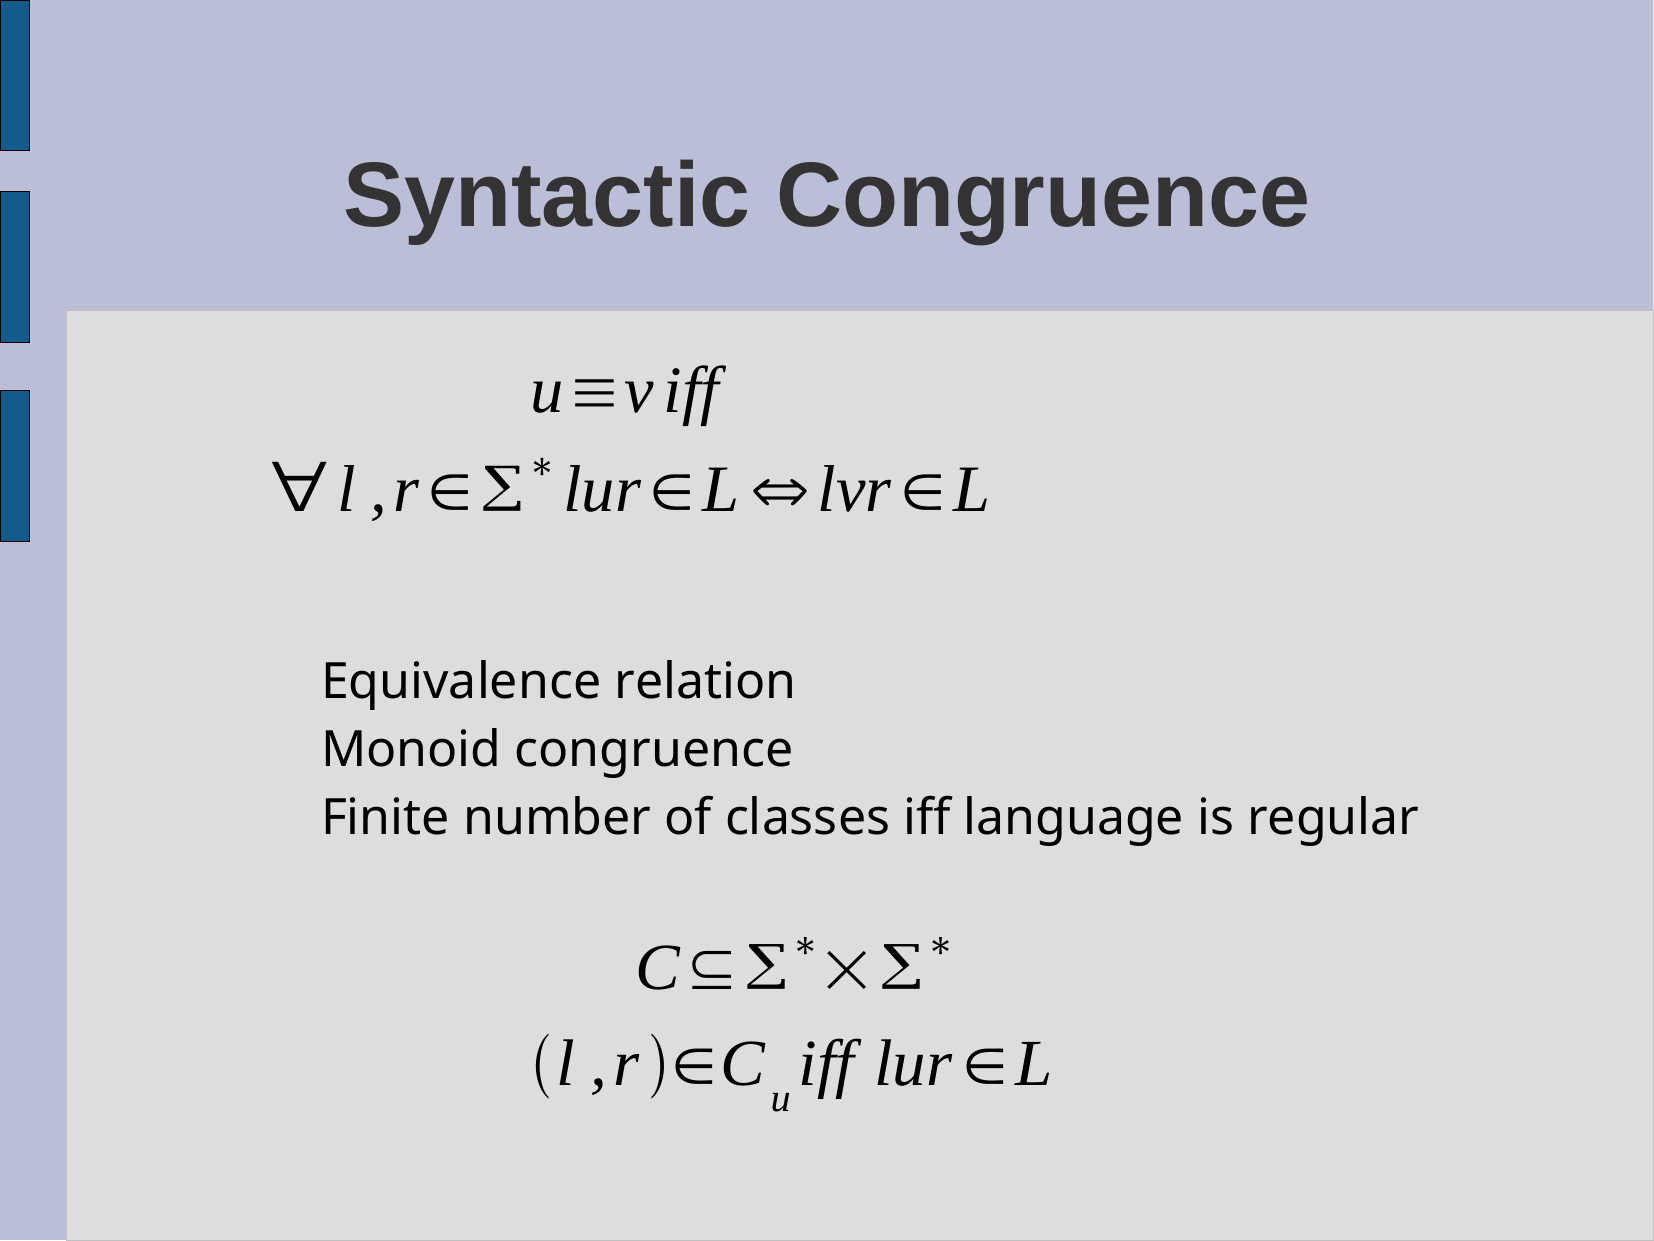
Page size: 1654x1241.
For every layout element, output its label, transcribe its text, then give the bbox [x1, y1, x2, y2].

title Syntactic Congruence [121, 91, 1534, 299]
chart [525, 912, 1059, 1123]
chart [262, 337, 997, 531]
text_box Equivalence relation Monoid congruence Finite number of classes iff language is regular [306, 637, 1388, 834]
